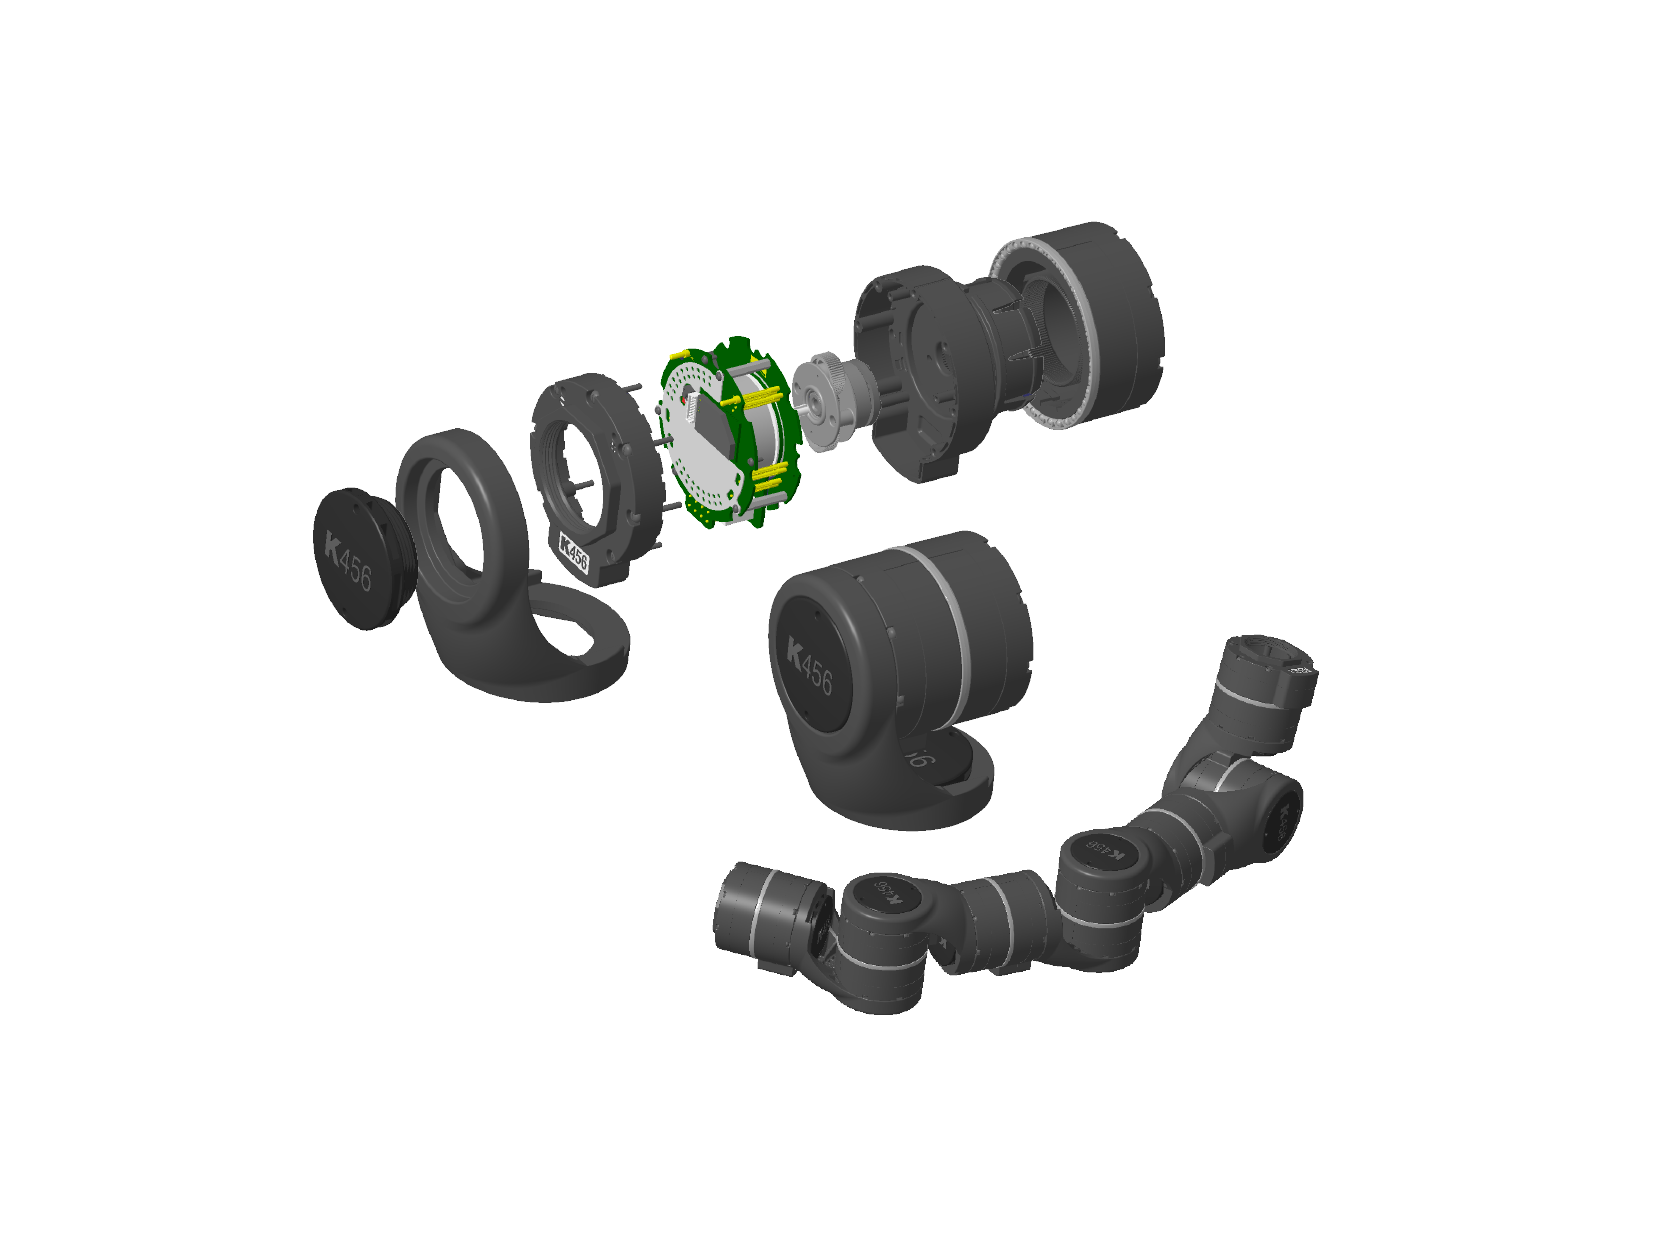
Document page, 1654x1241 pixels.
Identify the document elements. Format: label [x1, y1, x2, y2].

picture [307, 212, 1331, 1028]
